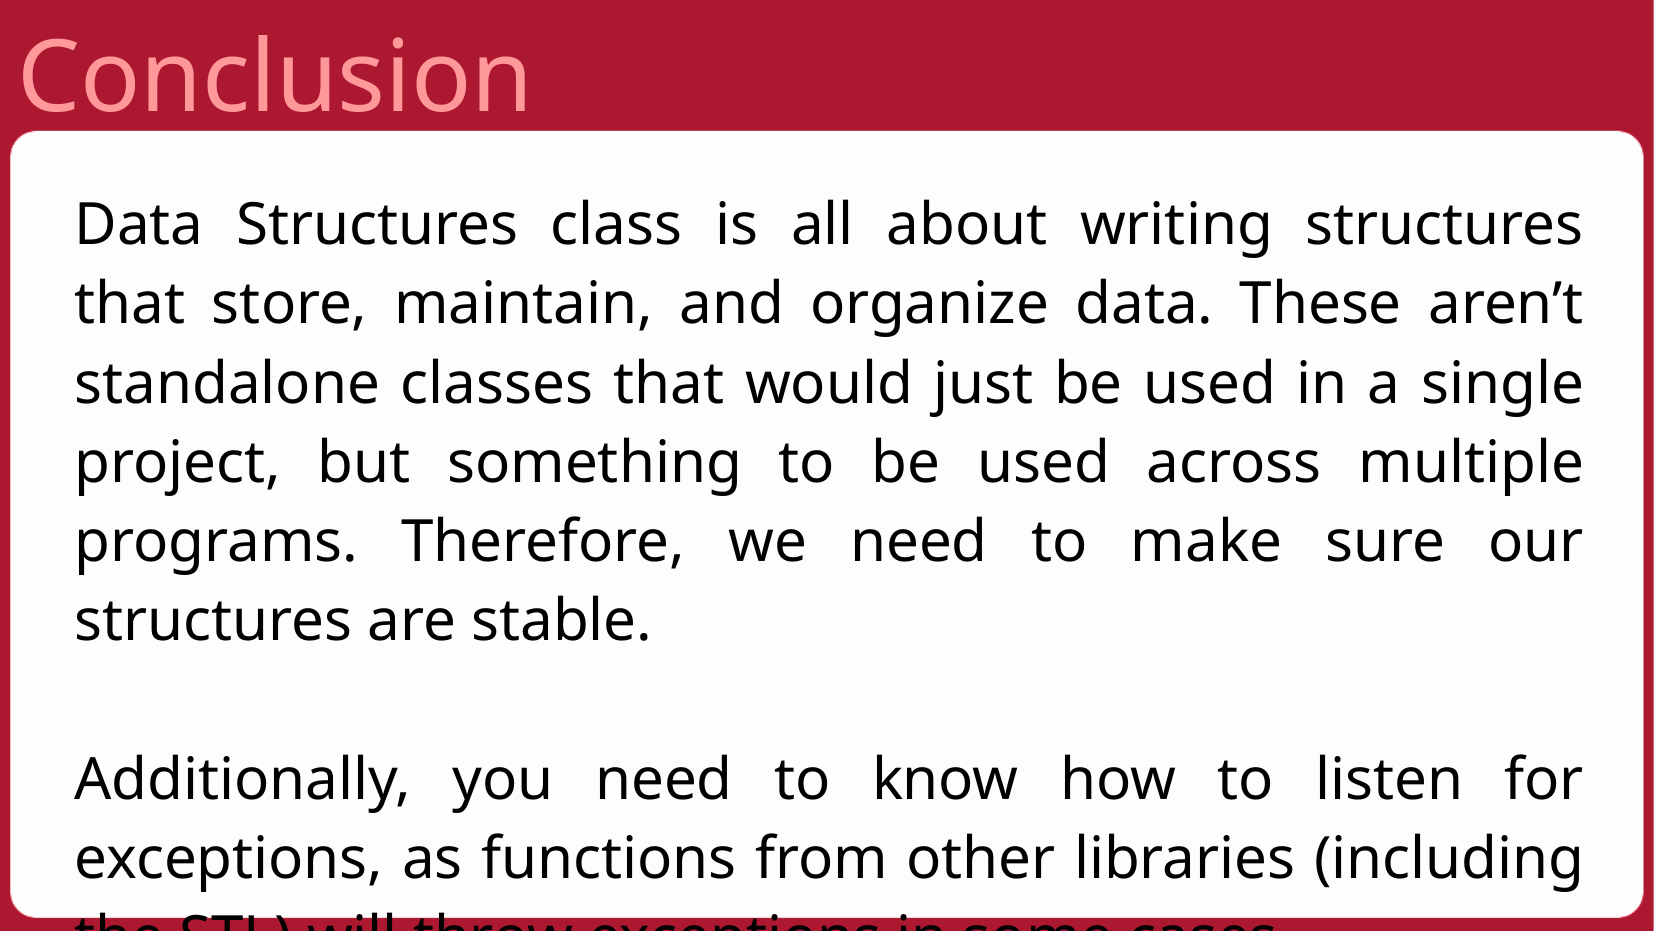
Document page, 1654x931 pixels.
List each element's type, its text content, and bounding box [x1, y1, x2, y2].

title Conclusion [17, 8, 1573, 136]
picture [0, 0, 1654, 931]
text_box Data Structures class is all about writing structures that store, maintain, and organize data. These aren’t standalone classes that would just be used in a single project, but something to be used across multiple programs. Therefore, we need to make sure our structures are stable. Additionally, you need to know how to listen for exceptions, as functions from other libraries (including the STL) will throw exceptions in some cases. [74, 182, 1584, 871]
